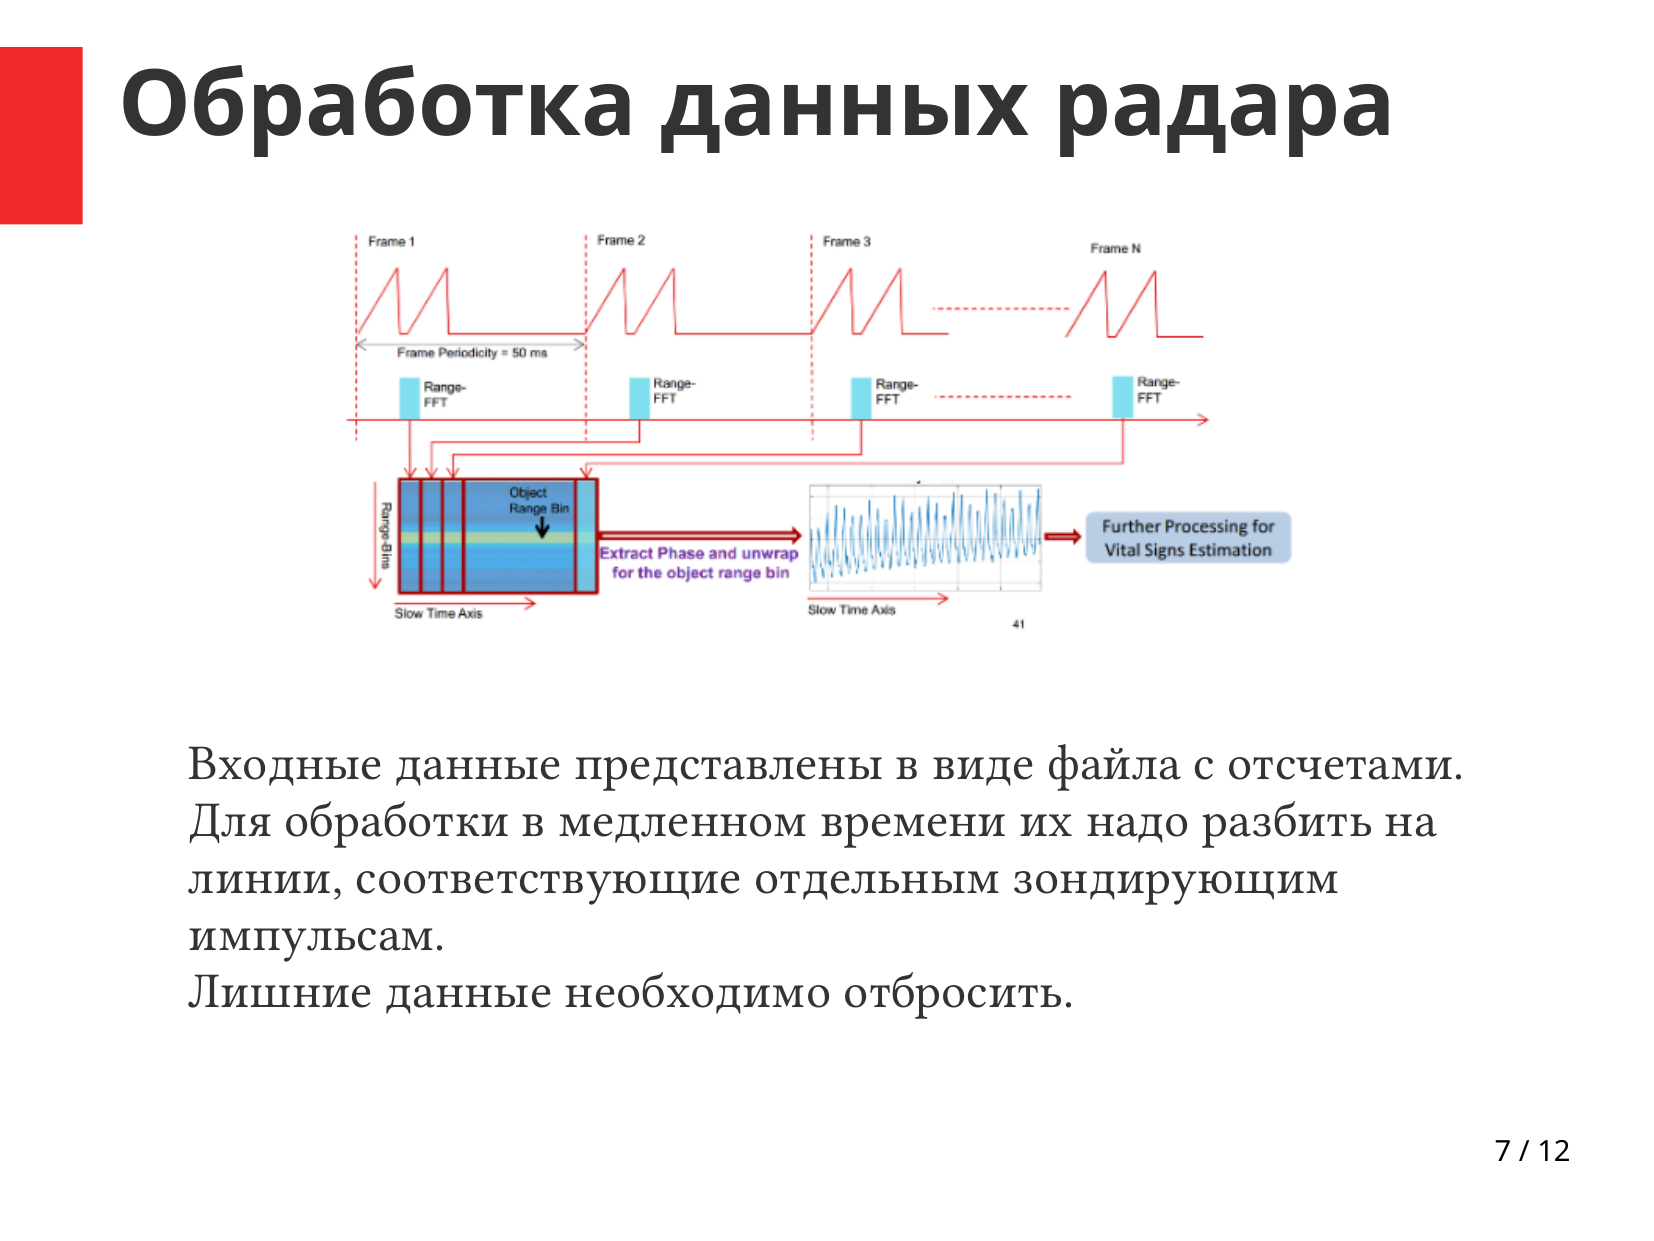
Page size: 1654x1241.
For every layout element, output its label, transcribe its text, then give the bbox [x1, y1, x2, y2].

list Входные данные представлены в виде файла с отсчетами. Для обработки в медленном времени их надо разбить на линии, соответствующие отдельным зондирующим импульсам. Лишние данные необходимо отбросить. [118, 735, 1536, 1074]
title Обработка данных радара [118, 48, 1571, 152]
picture [337, 225, 1299, 636]
